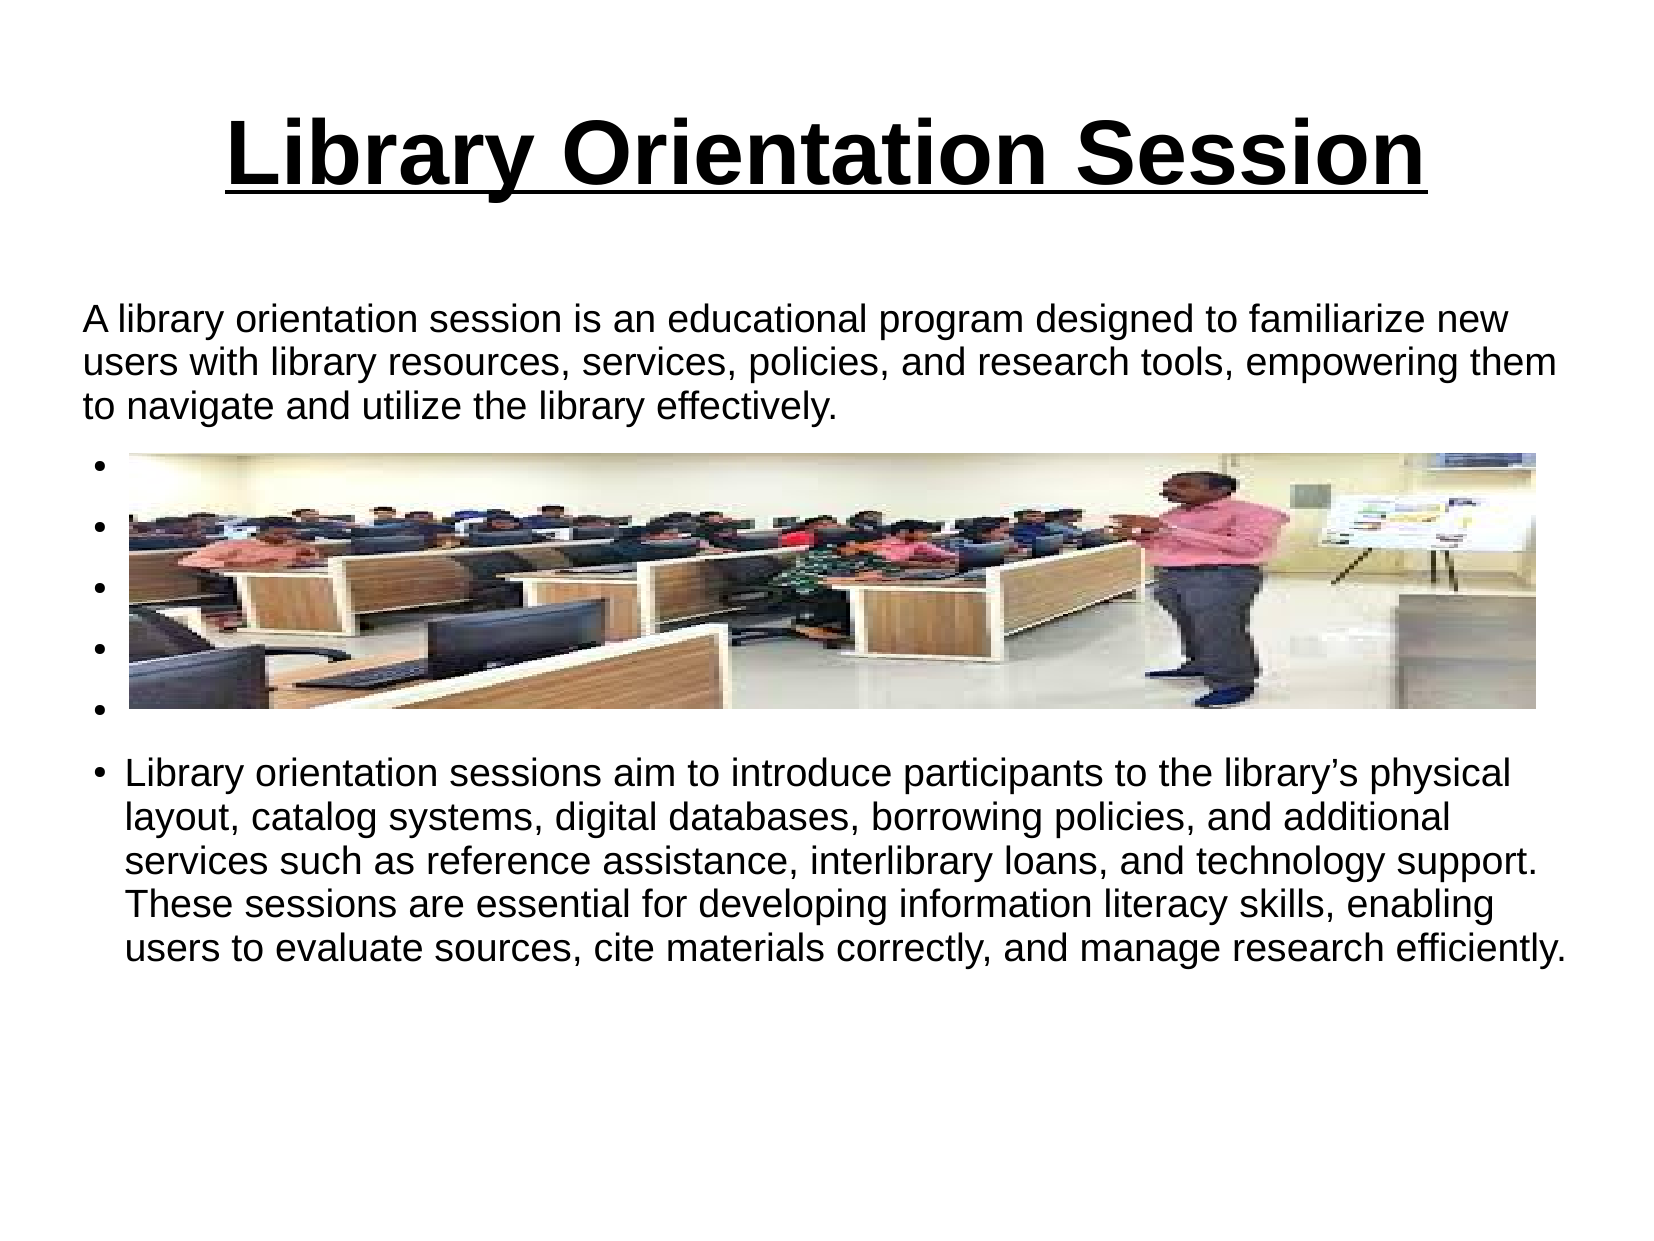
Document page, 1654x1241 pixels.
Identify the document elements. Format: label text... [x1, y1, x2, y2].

title Library Orientation Session [82, 49, 1571, 257]
list A library orientation session is an educational program designed to familiarize new users with library resources, services, policies, and research tools, empowering them to navigate and utilize the library effectively. Library orientation sessions aim to introduce participants to the library’s physical layout, catalog systems, digital databases, borrowing policies, and additional services such as reference assistance, interlibrary loans, and technology support. These sessions are essential for developing information literacy skills, enabling users to evaluate sources, cite materials correctly, and manage research efficiently. [82, 296, 1571, 1016]
picture [129, 453, 1536, 709]
